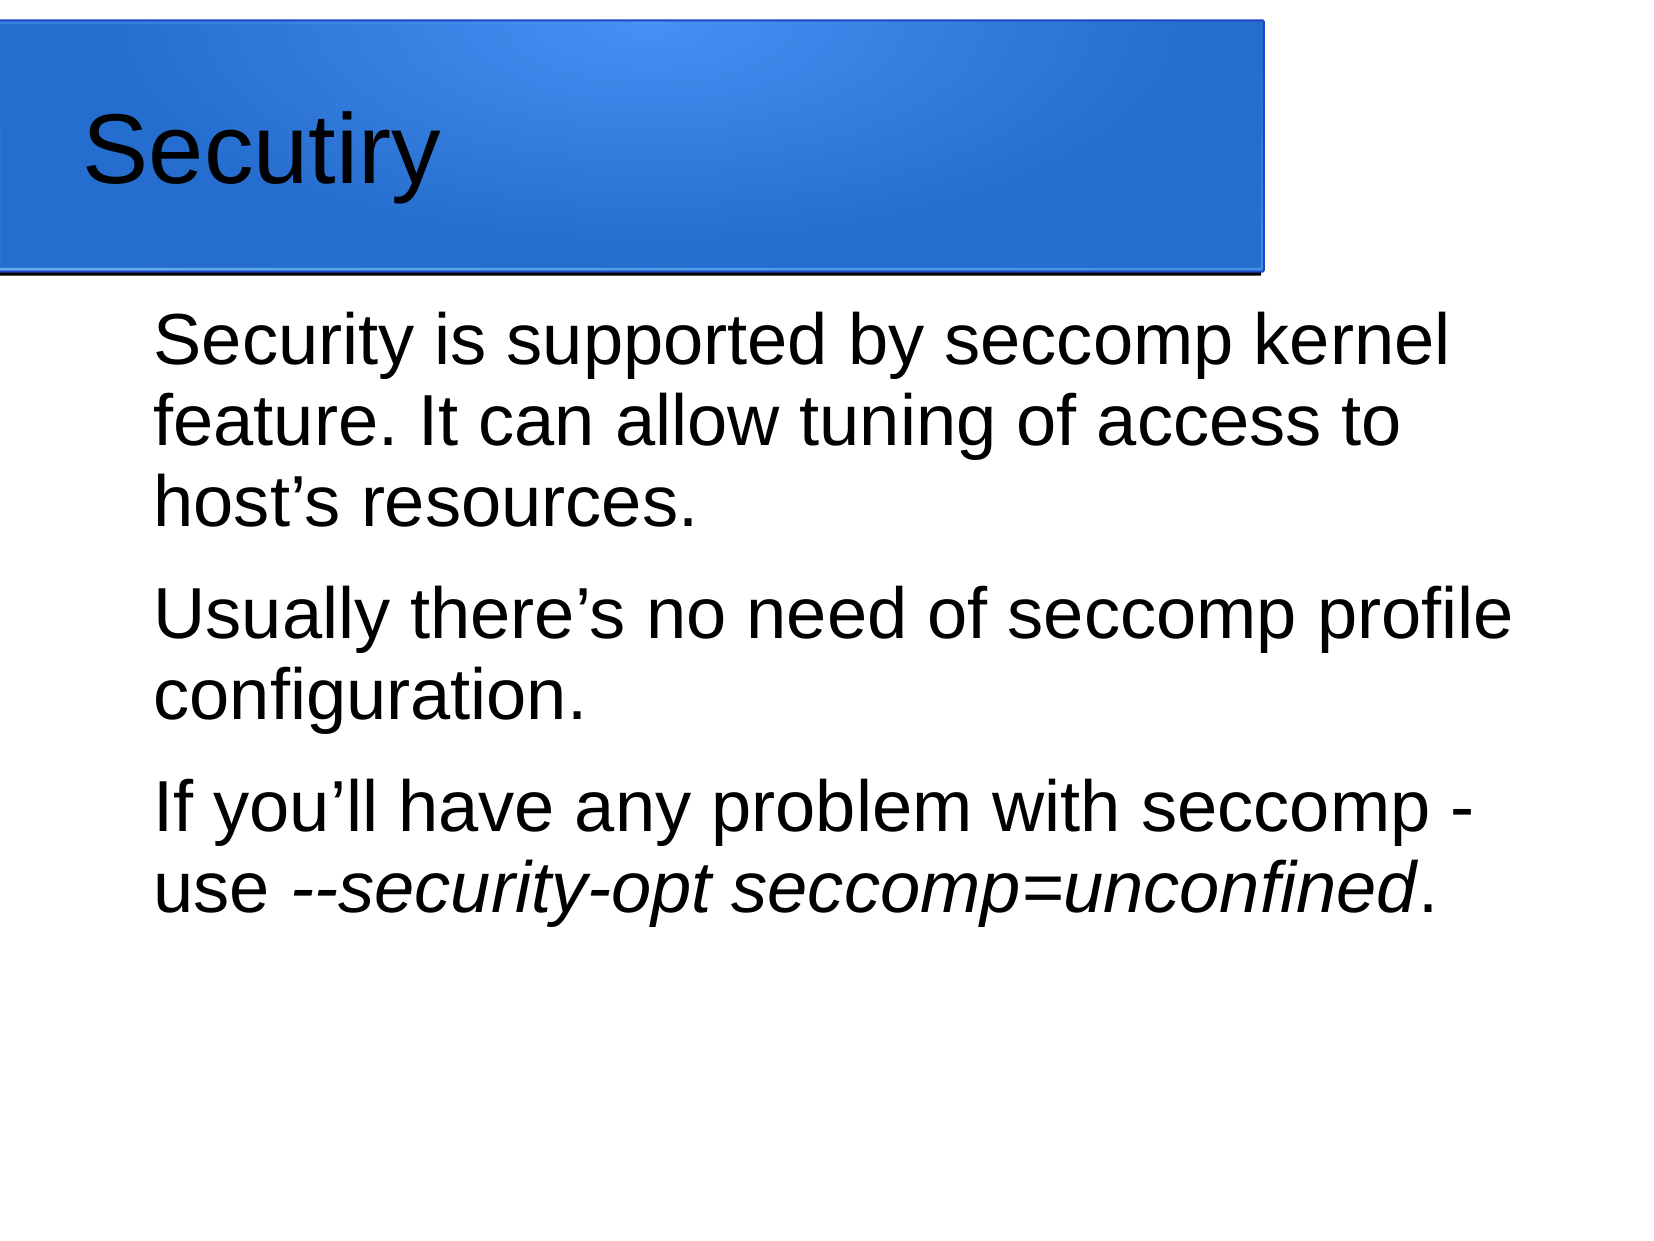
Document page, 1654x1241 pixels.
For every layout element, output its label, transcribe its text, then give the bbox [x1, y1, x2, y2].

list Security is supported by seccomp kernel feature. It can allow tuning of access to host’s resources. Usually there’s no need of seccomp profile configuration. If you’ll have any problem with seccomp - use --security-opt seccomp=unconfined. [82, 299, 1571, 1019]
title Secutiry [82, 47, 1235, 252]
